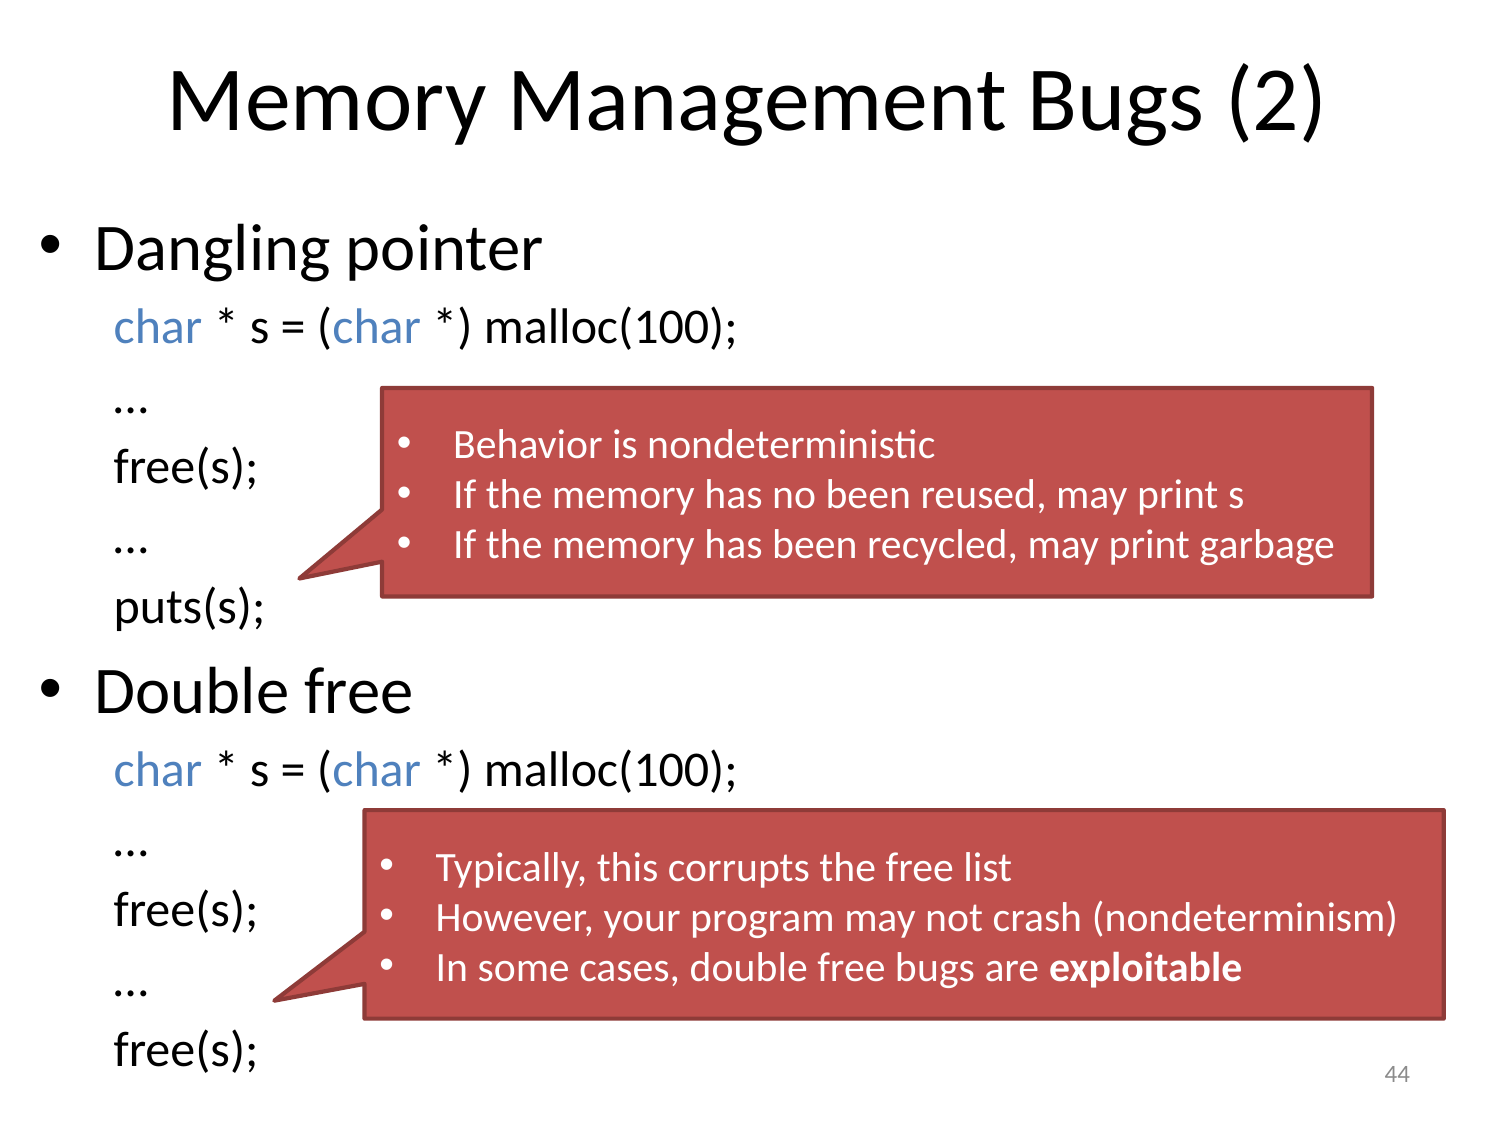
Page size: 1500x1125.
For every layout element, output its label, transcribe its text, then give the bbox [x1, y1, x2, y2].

title Memory Management Bugs (2) [7, 0, 1488, 188]
text_box Typically, this corrupts the free list However, your program may not crash (nondeterminism) In some cases, double free bugs are exploitable [274, 810, 1444, 1019]
slide_number <number> [1074, 1042, 1425, 1103]
text_box Behavior is nondeterministic If the memory has no been reused, may print s If the memory has been recycled, may print garbage [299, 387, 1373, 597]
list Dangling pointer char * s = (char *) malloc(100); … free(s); … puts(s); Double free char * s = (char *) malloc(100); … free(s); … free(s); [23, 195, 1468, 1103]
